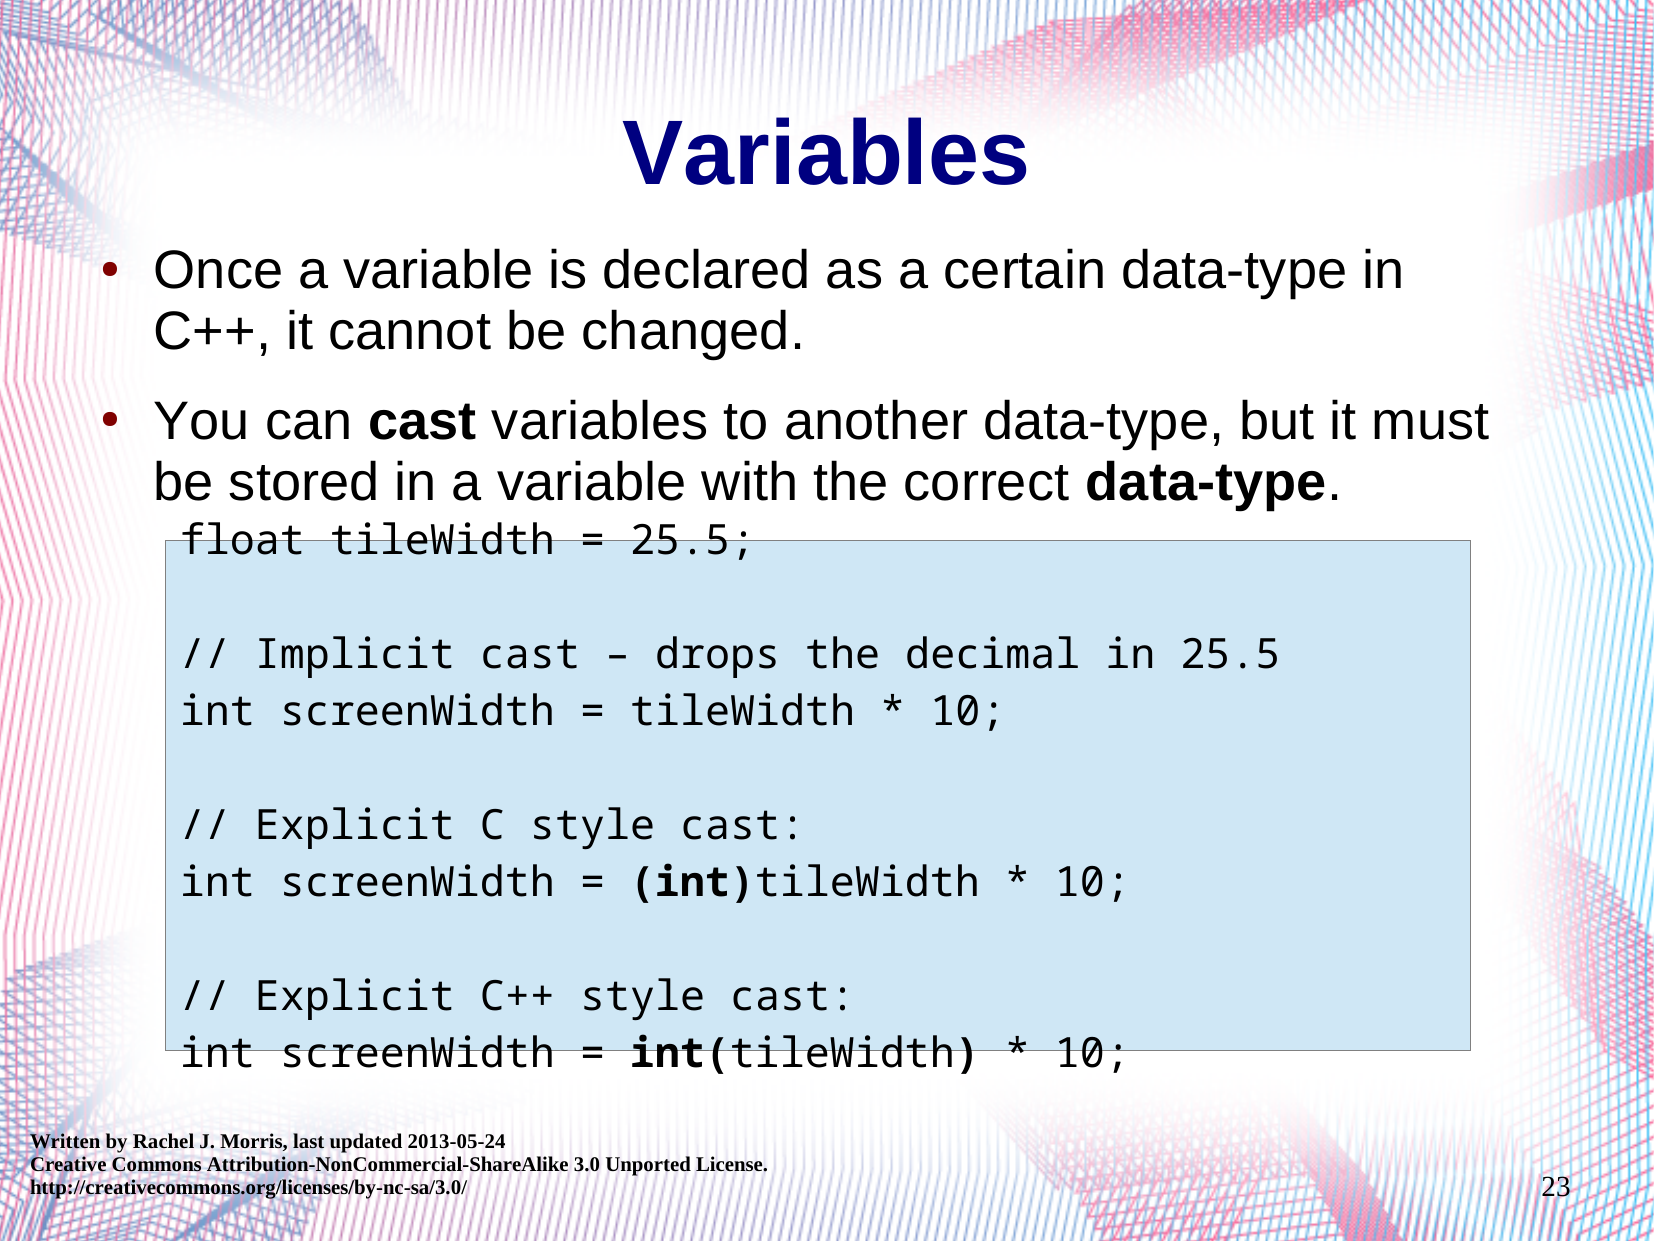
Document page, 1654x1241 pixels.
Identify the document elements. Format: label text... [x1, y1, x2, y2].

picture [0, 0, 1654, 1241]
title Variables [82, 49, 1571, 257]
list Once a variable is declared as a certain data-type in C++, it cannot be changed. You can cast variables to another data-type, but it must be stored in a variable with the correct data-type. [82, 240, 1501, 550]
text_box float tileWidth = 25.5; // Implicit cast – drops the decimal in 25.5 int screenWidth = tileWidth * 10; // Explicit C style cast: int screenWidth = (int)tileWidth * 10; // Explicit C++ style cast: int screenWidth = int(tileWidth) * 10; [165, 540, 1471, 1051]
